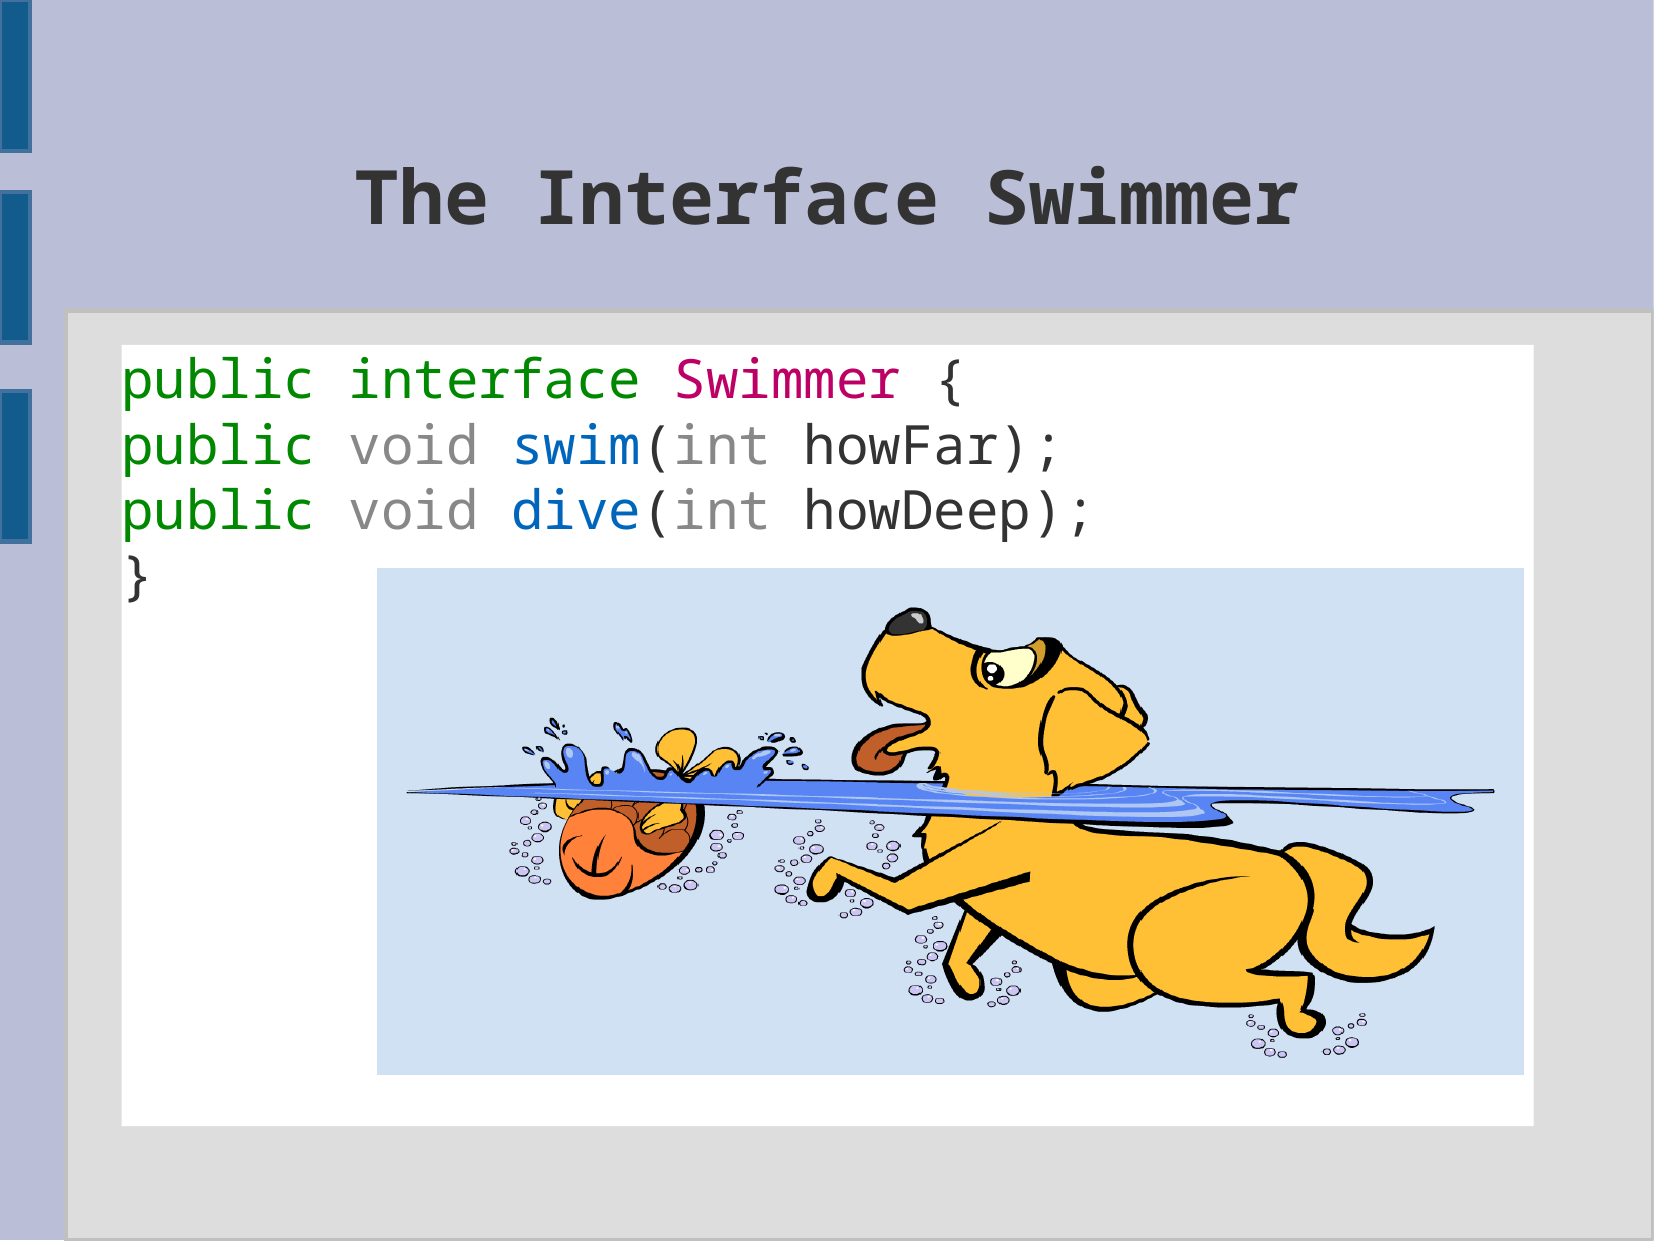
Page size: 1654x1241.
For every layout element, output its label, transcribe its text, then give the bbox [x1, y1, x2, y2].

picture [377, 568, 1524, 1075]
title The Interface Swimmer [121, 91, 1534, 299]
list public interface Swimmer { public void swim(int howFar); public void dive(int howDeep); } [121, 344, 1534, 1127]
